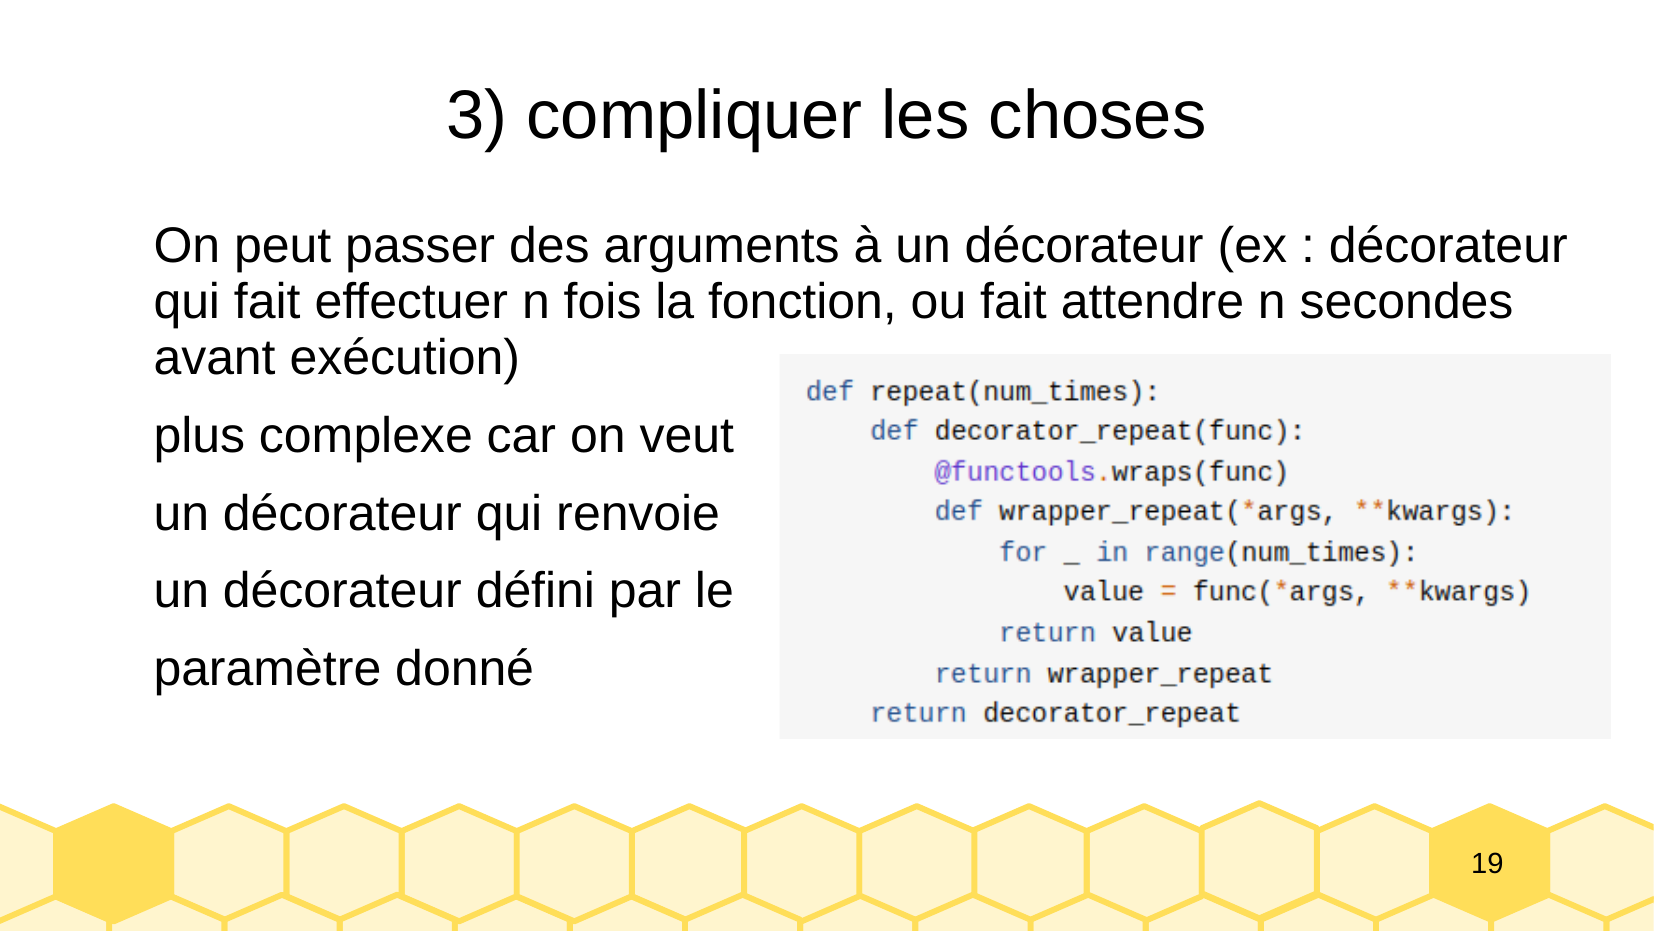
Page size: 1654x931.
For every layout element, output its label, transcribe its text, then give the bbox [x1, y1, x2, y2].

list On peut passer des arguments à un décorateur (ex : décorateur qui fait effectuer n fois la fonction, ou fait attendre n secondes avant exécution) plus complexe car on veut un décorateur qui renvoie un décorateur défini par le paramètre donné [82, 217, 1571, 758]
picture [767, 354, 1611, 739]
title 3) compliquer les choses [82, 37, 1571, 193]
